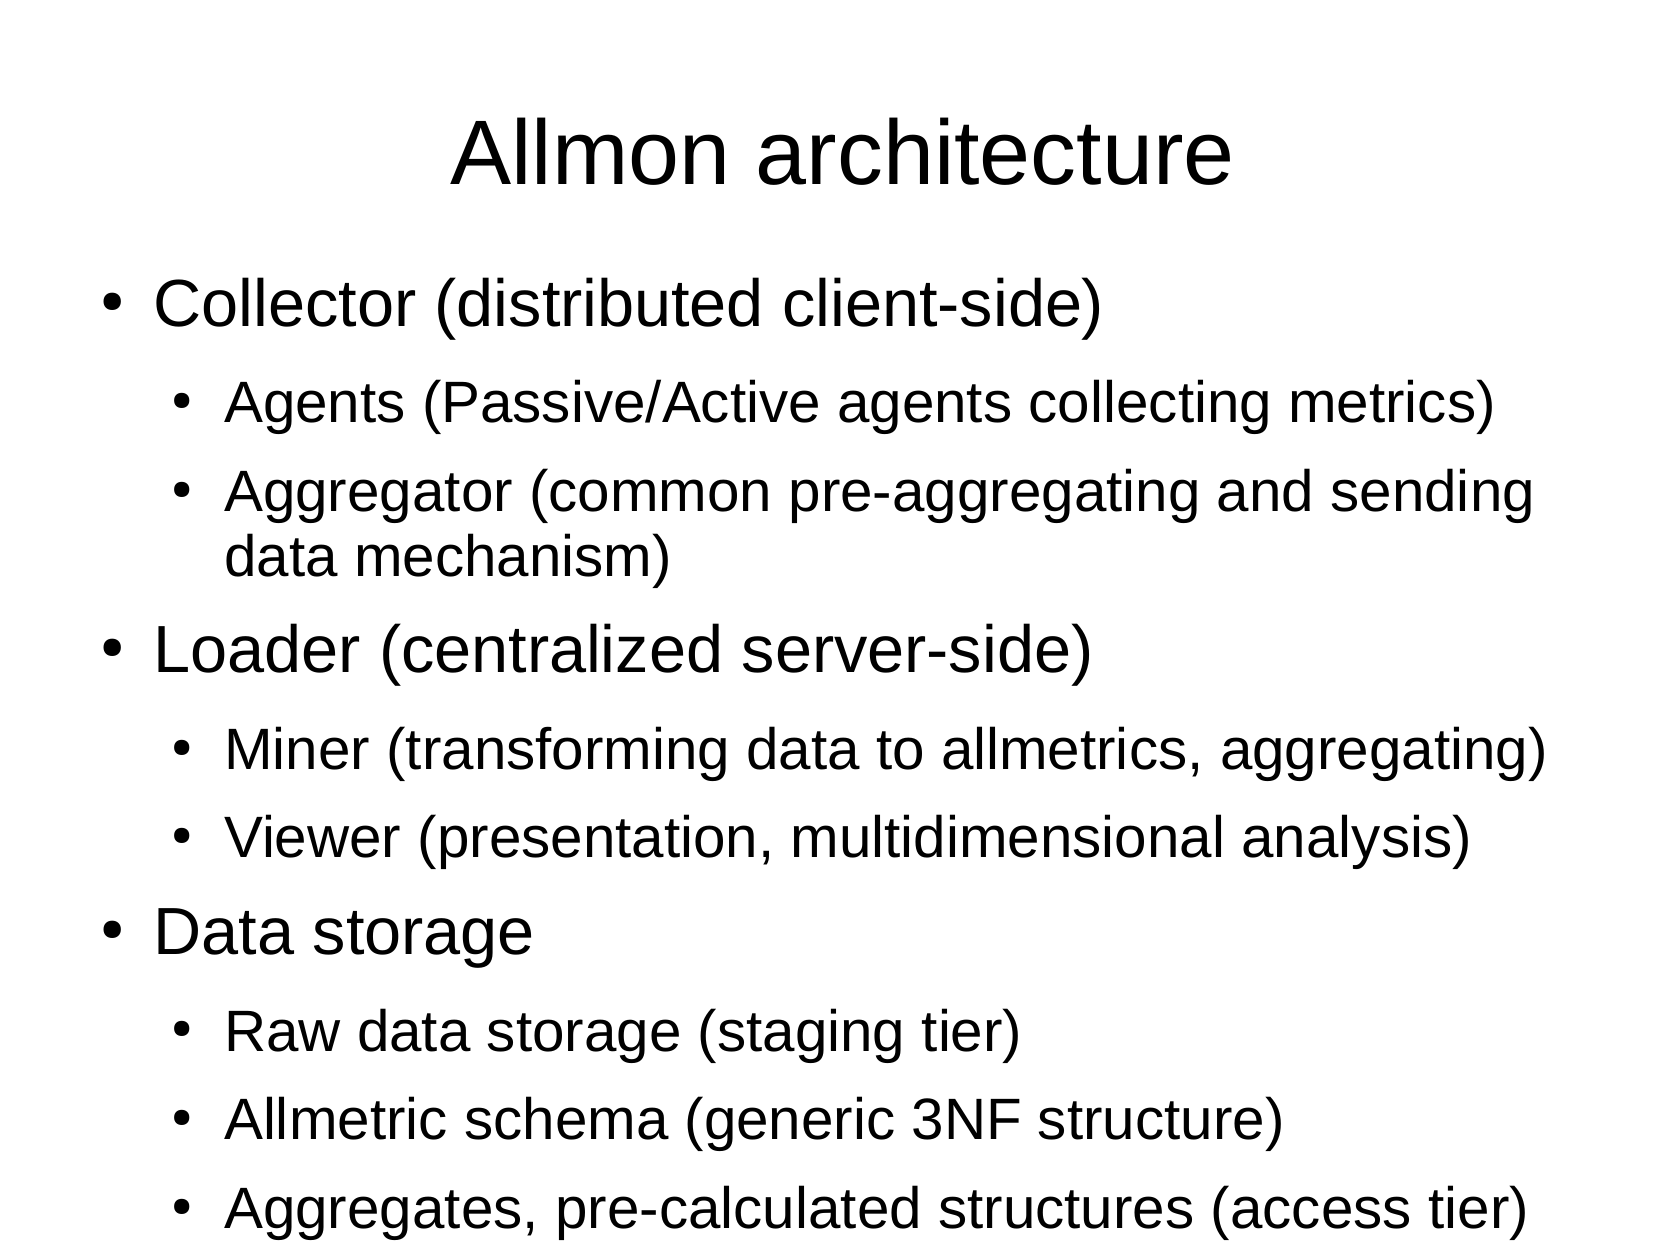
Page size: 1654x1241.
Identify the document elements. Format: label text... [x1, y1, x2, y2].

title Allmon architecture [82, 49, 1571, 257]
list Collector (distributed client-side) Agents (Passive/Active agents collecting metrics) Aggregator (common pre-aggregating and sending data mechanism) Loader (centralized server-side) Miner (transforming data to allmetrics, aggregating) Viewer (presentation, multidimensional analysis) Data storage Raw data storage (staging tier) Allmetric schema (generic 3NF structure) Aggregates, pre-calculated structures (access tier) [82, 265, 1625, 1241]
